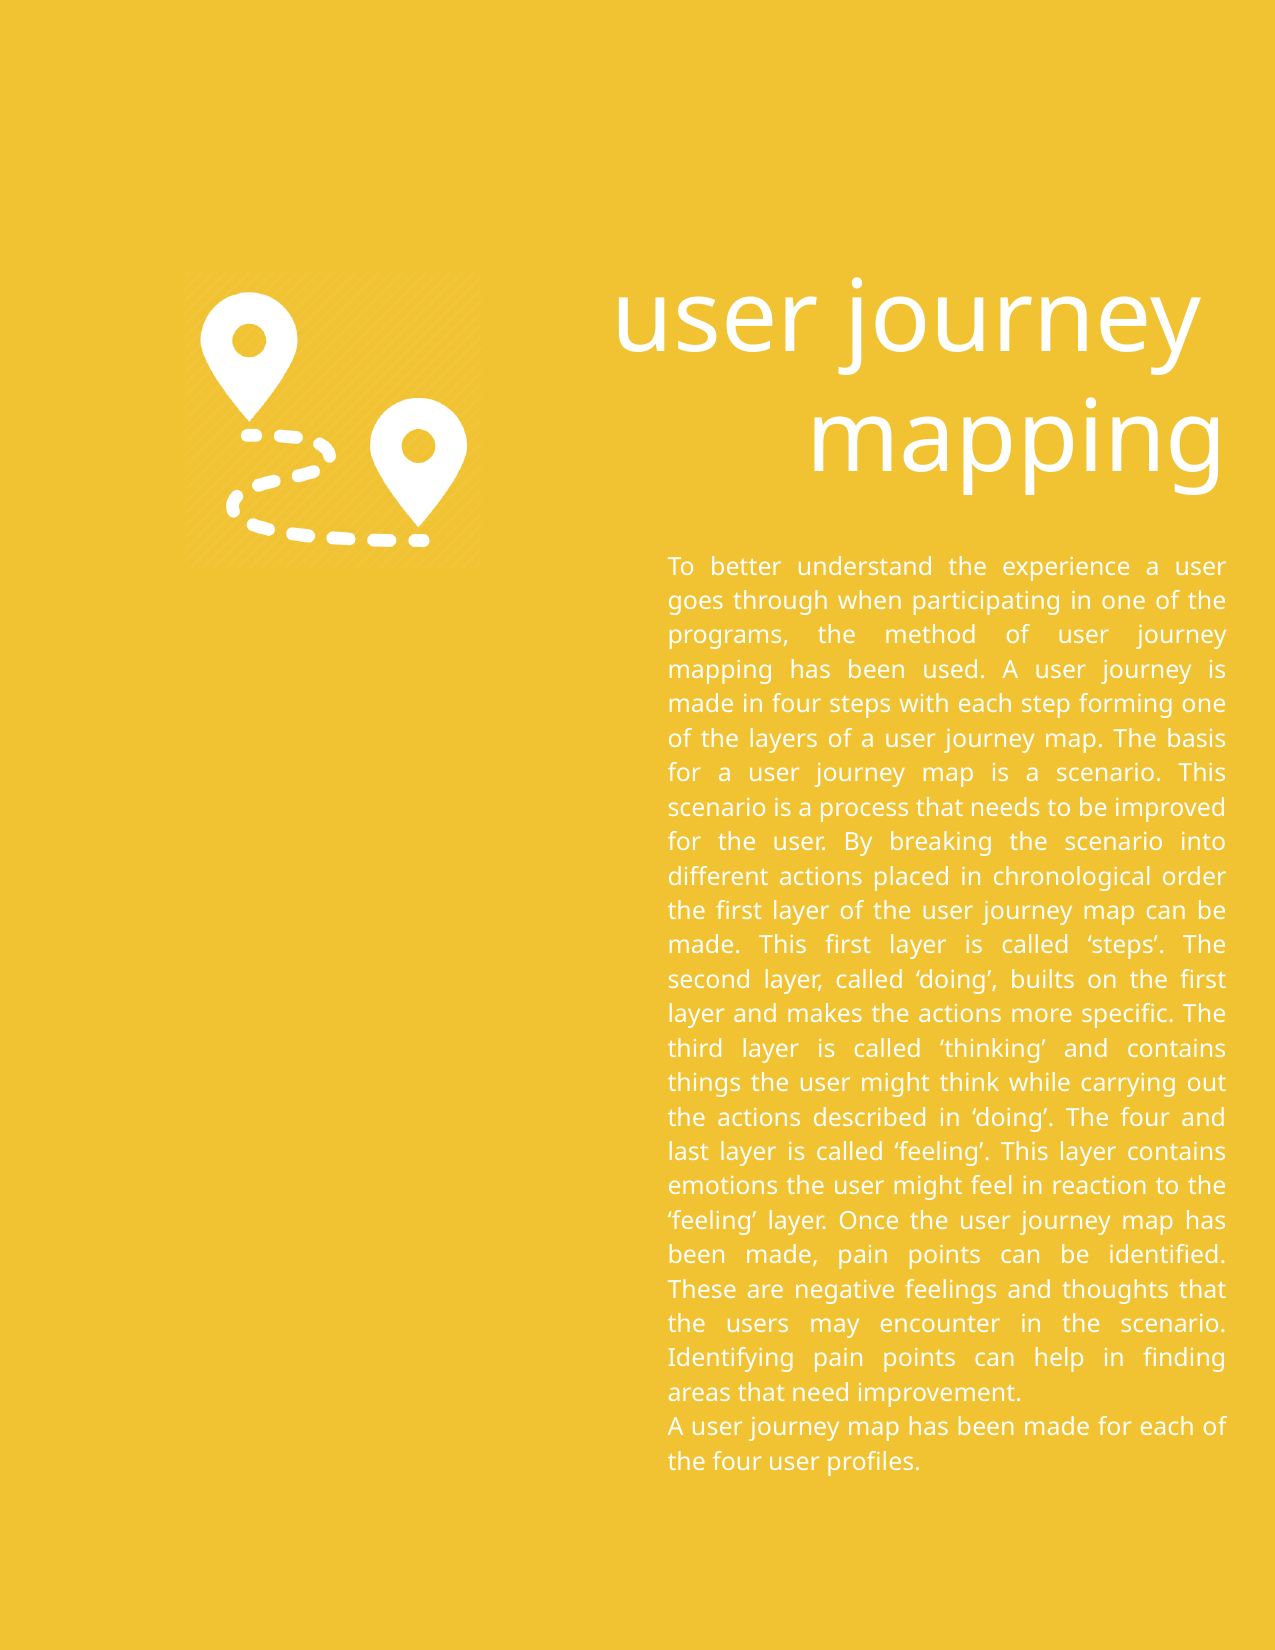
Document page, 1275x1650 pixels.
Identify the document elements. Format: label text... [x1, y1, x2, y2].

text_box To better understand the experience a user goes through when participating in one of the programs, the method of user journey mapping has been used. A user journey is made in four steps with each step forming one of the layers of a user journey map. The basis for a user journey map is a scenario. This scenario is a process that needs to be improved for the user. By breaking the scenario into different actions placed in chronological order the first layer of the user journey map can be made. This first layer is called ‘steps’. The second layer, called ‘doing’, builts on the first layer and makes the actions more specific. The third layer is called ‘thinking’ and contains things the user might think while carrying out the actions described in ‘doing’. The four and last layer is called ‘feeling’. This layer contains emotions the user might feel in reaction to the ‘feeling’ layer. Once the user journey map has been made, pain points can be identified. These are negative feelings and thoughts that the users may encounter in the scenario. Identifying pain points can help in finding areas that need improvement. A user journey map has been made for each of the four user profiles. [652, 500, 1243, 1086]
subtitle user journey mapping [54, 236, 1243, 403]
picture [182, 268, 485, 571]
